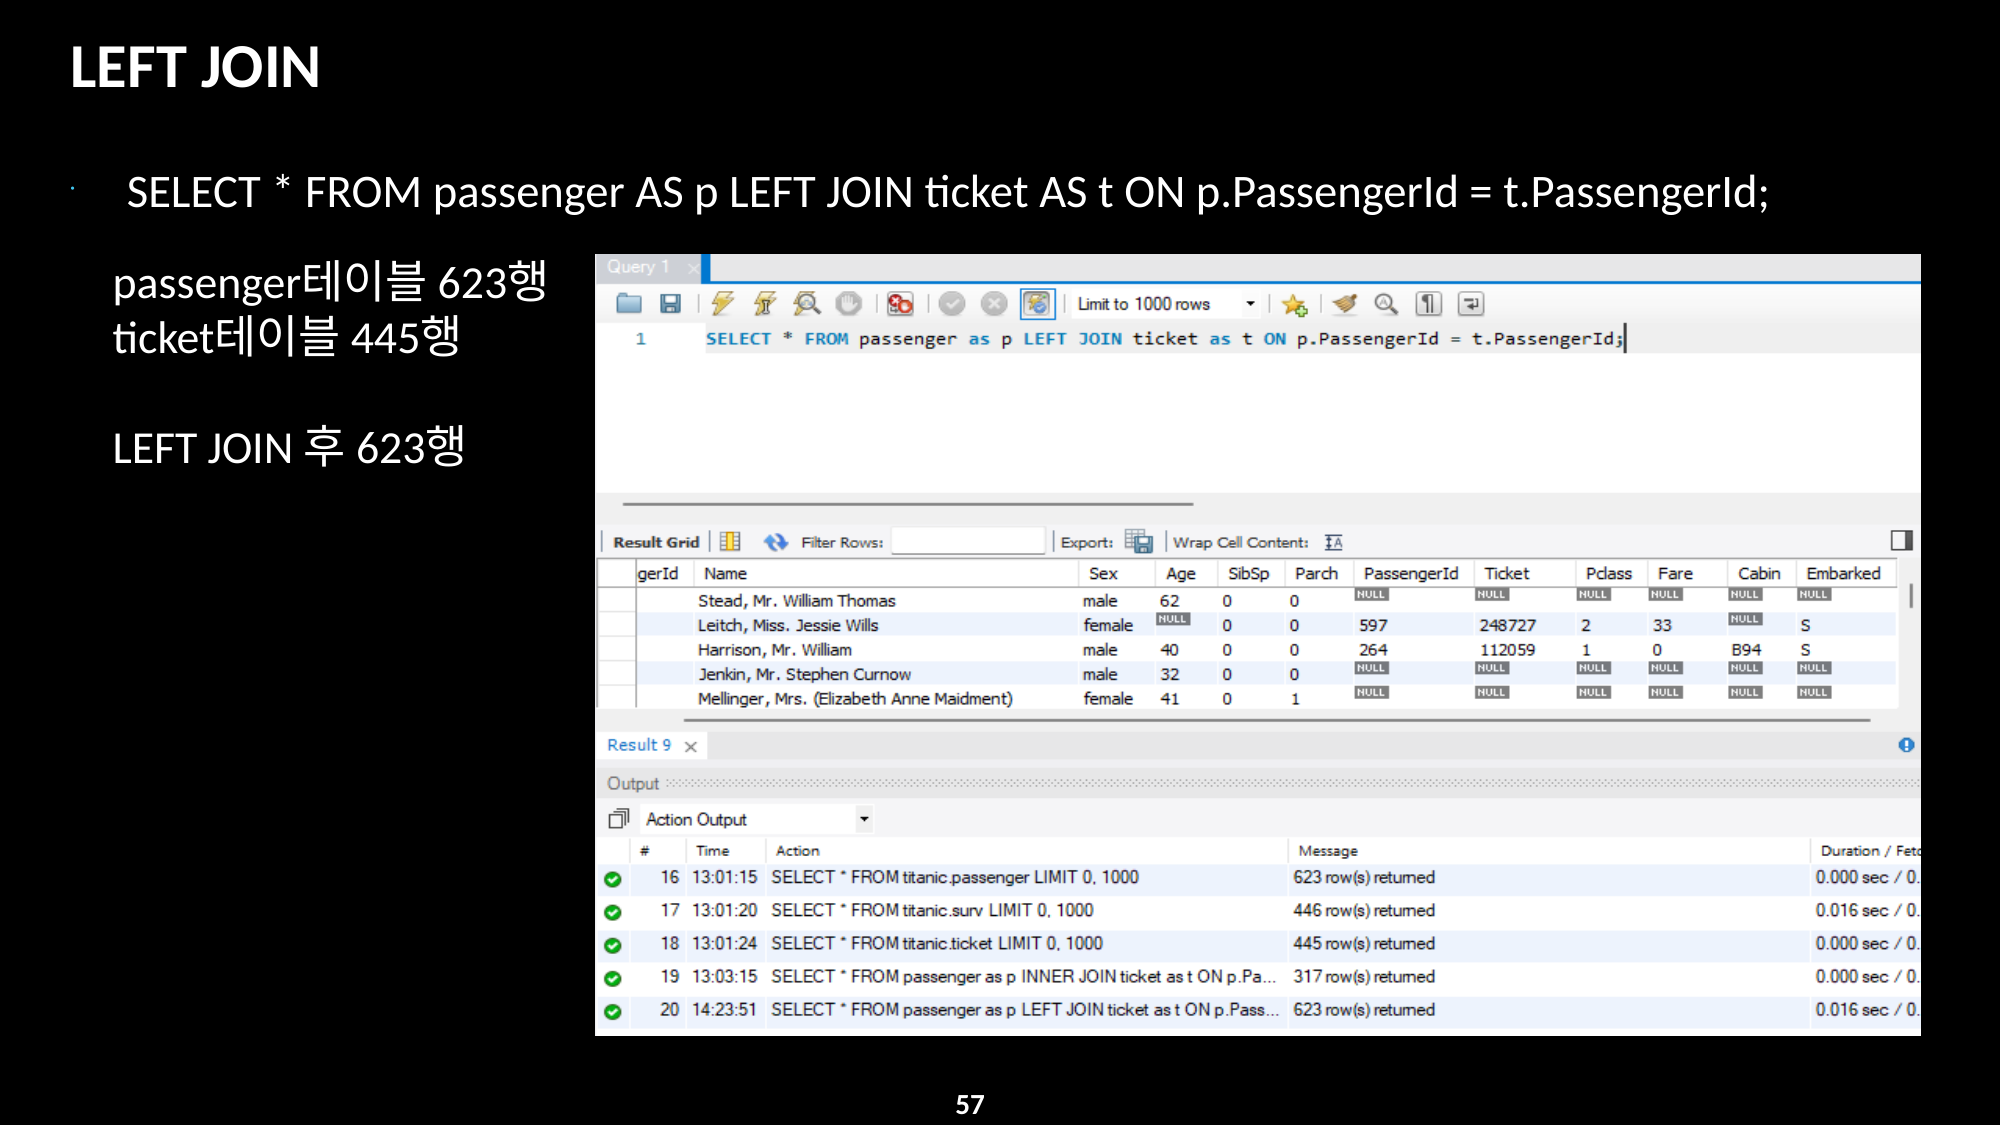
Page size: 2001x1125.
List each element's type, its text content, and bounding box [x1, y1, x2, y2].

picture [595, 254, 1921, 1036]
text_box SELECT * FROM passenger AS p LEFT JOIN ticket AS t ON p.PassengerId = t.PassengerId; [55, 164, 1856, 276]
title LEFT JOIN [55, 0, 1856, 127]
text_box passenger테이블 623행 ticket테이블 445행 LEFT JOIN 후 623행 [55, 245, 585, 481]
slide_number <숫자> [899, 1067, 1000, 1125]
